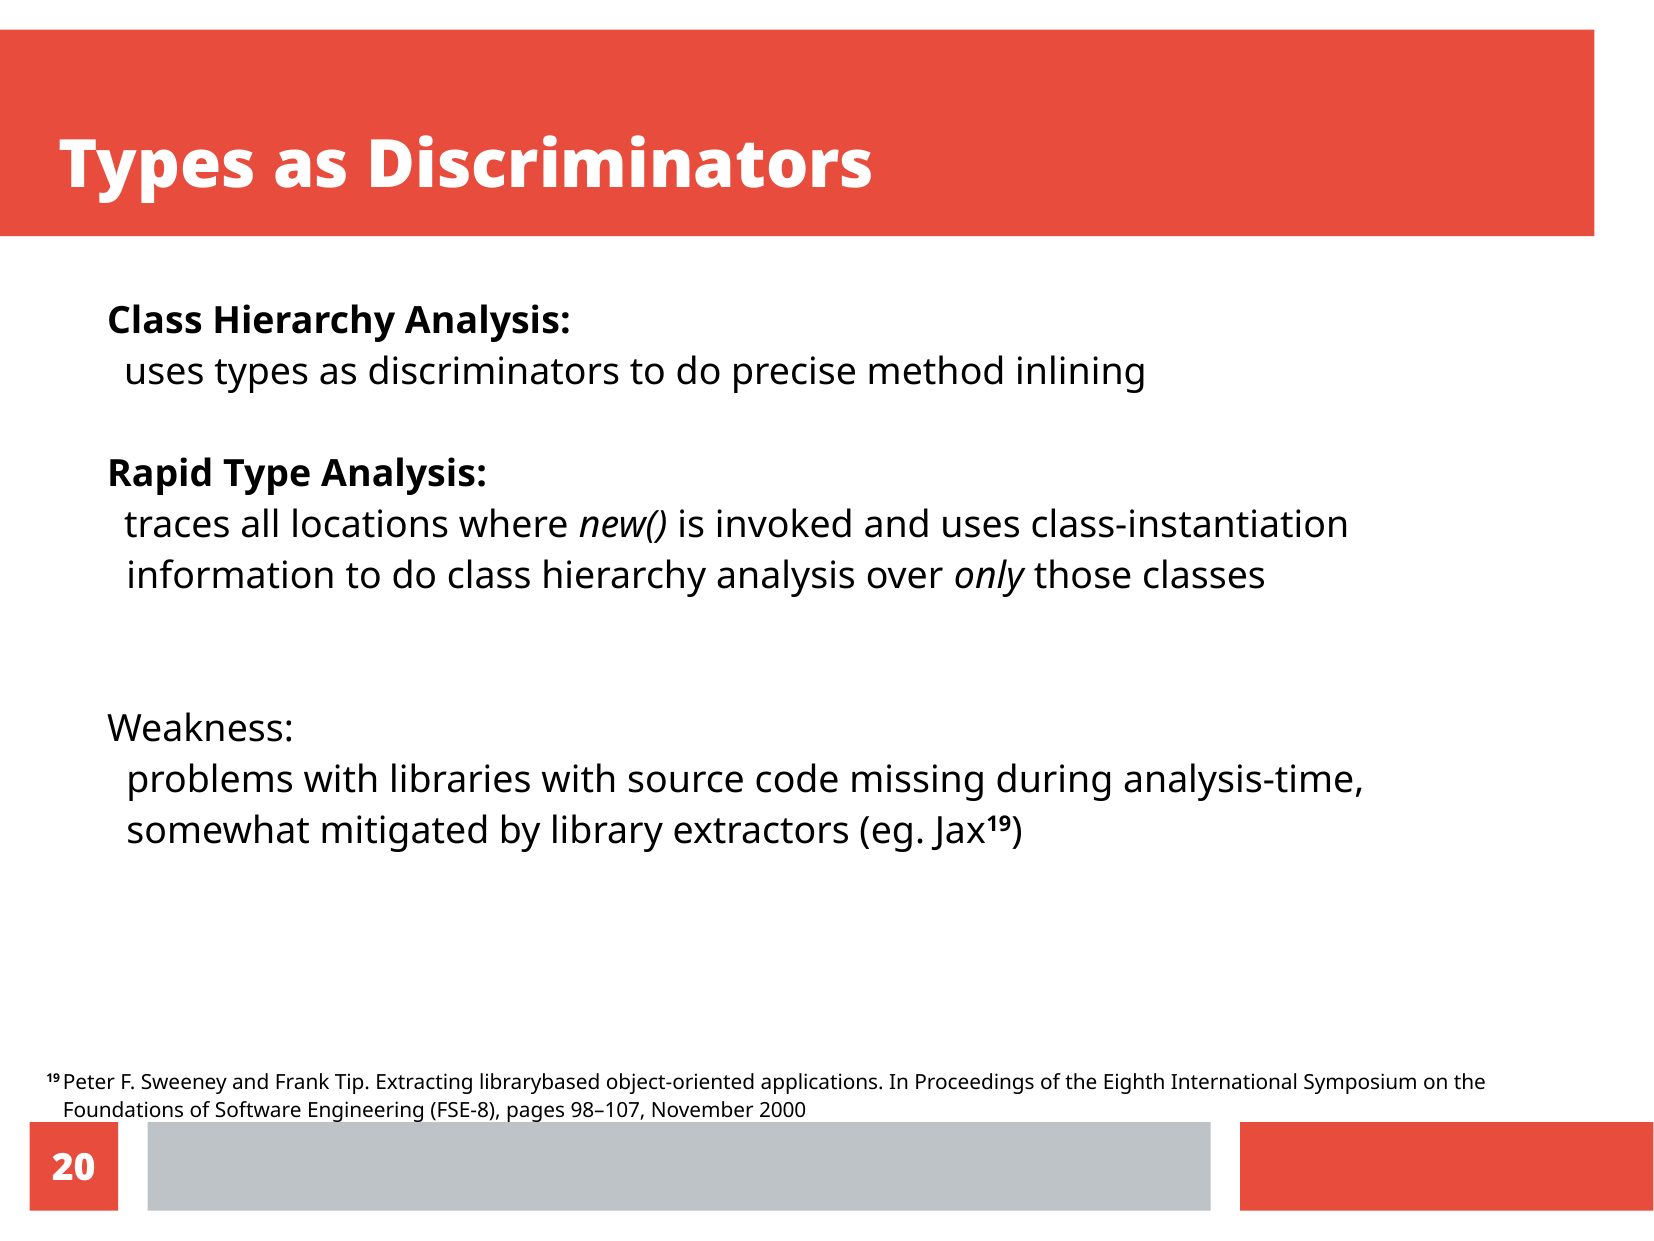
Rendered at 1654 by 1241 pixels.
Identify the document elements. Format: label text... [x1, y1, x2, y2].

title Types as Discriminators [59, 59, 1595, 207]
text_box 19 Peter F. Sweeney and Frank Tip. Extracting librarybased object-oriented applications. In Proceedings of the Eighth International Symposium on the Foundations of Software Engineering (FSE-8), pages 98–107, November 2000 [31, 1060, 1612, 1124]
text_box Class Hierarchy Analysis: uses types as discriminators to do precise method inlining Rapid Type Analysis: traces all locations where new() is invoked and uses class-instantiation information to do class hierarchy analysis over only those classes Weakness: problems with libraries with source code missing during analysis-time, somewhat mitigated by library extractors (eg. Jax19) [92, 285, 1479, 1041]
